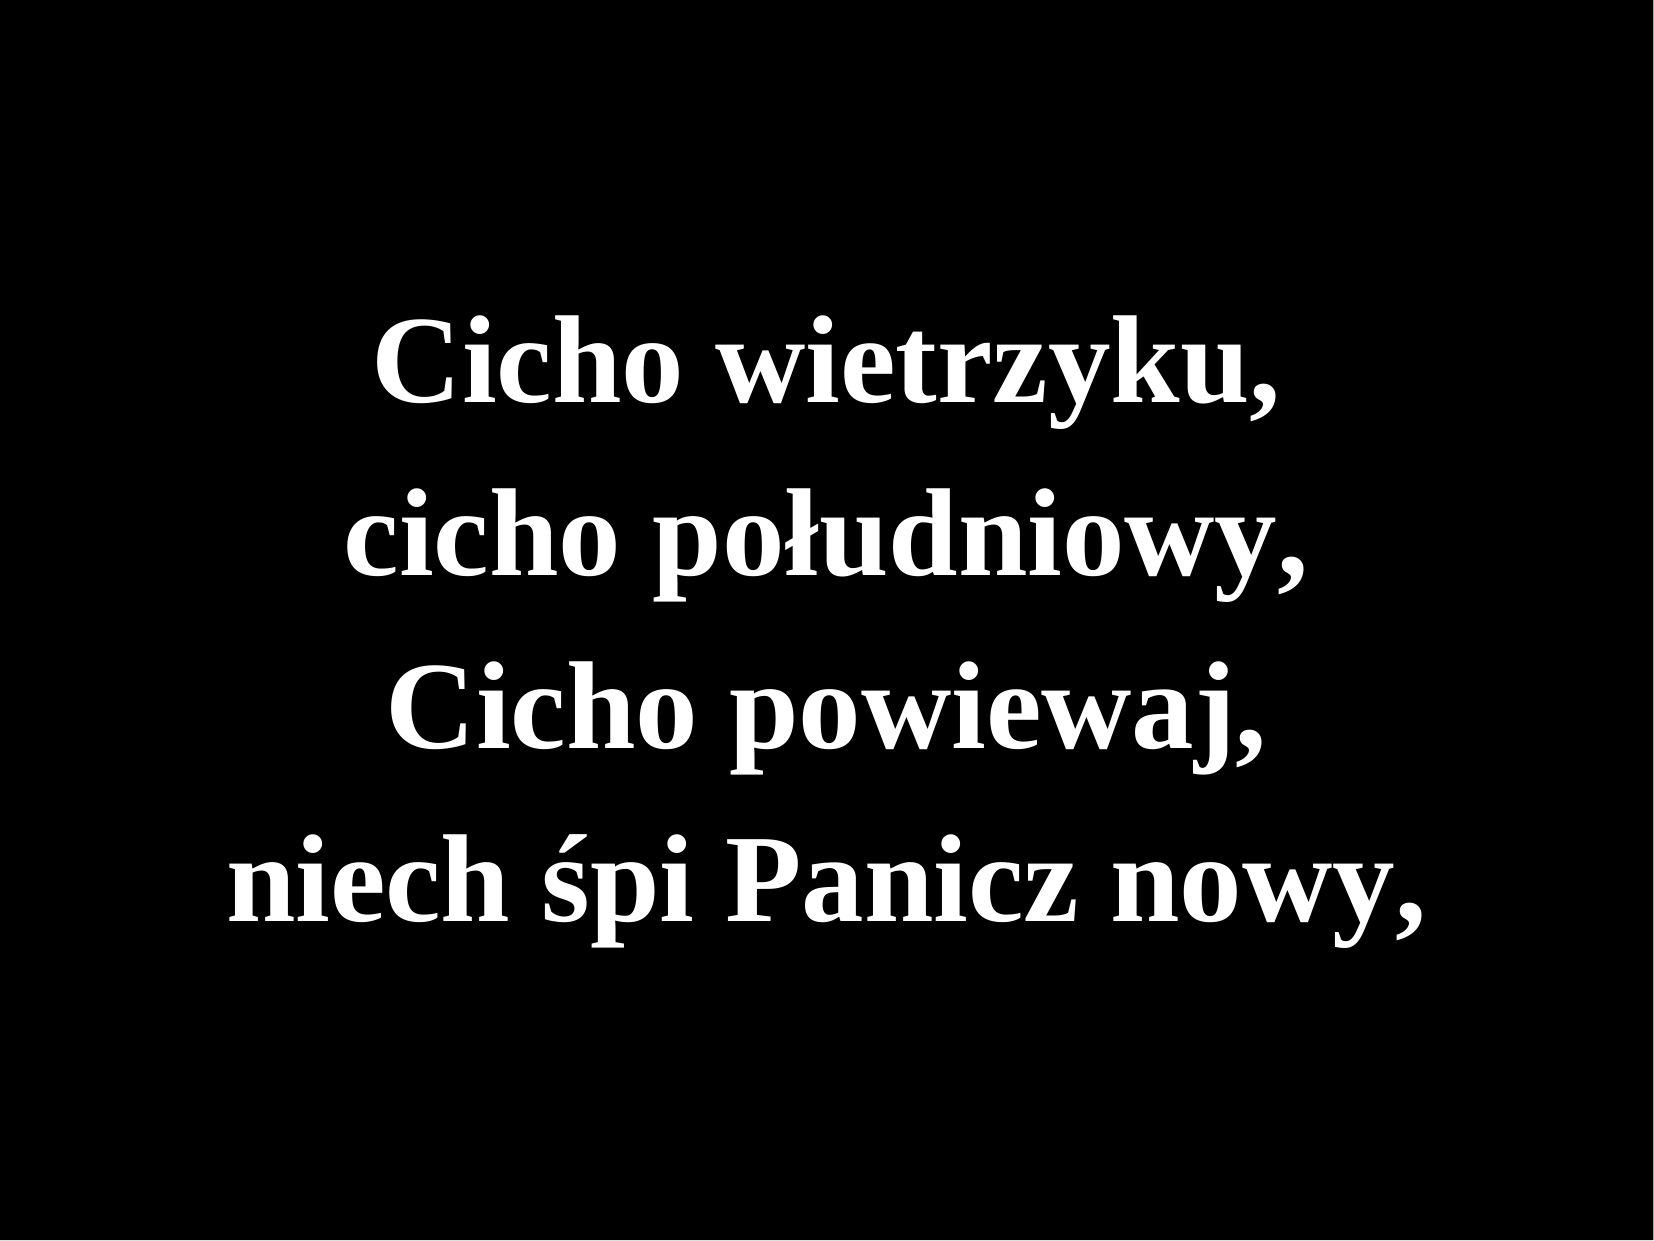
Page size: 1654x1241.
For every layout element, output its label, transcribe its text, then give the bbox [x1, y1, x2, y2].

title Cicho wietrzyku, ppp cicho południowy, ppp Cicho powiewaj, ppp niech śpi Panicz nowy, [0, 0, 1654, 1241]
